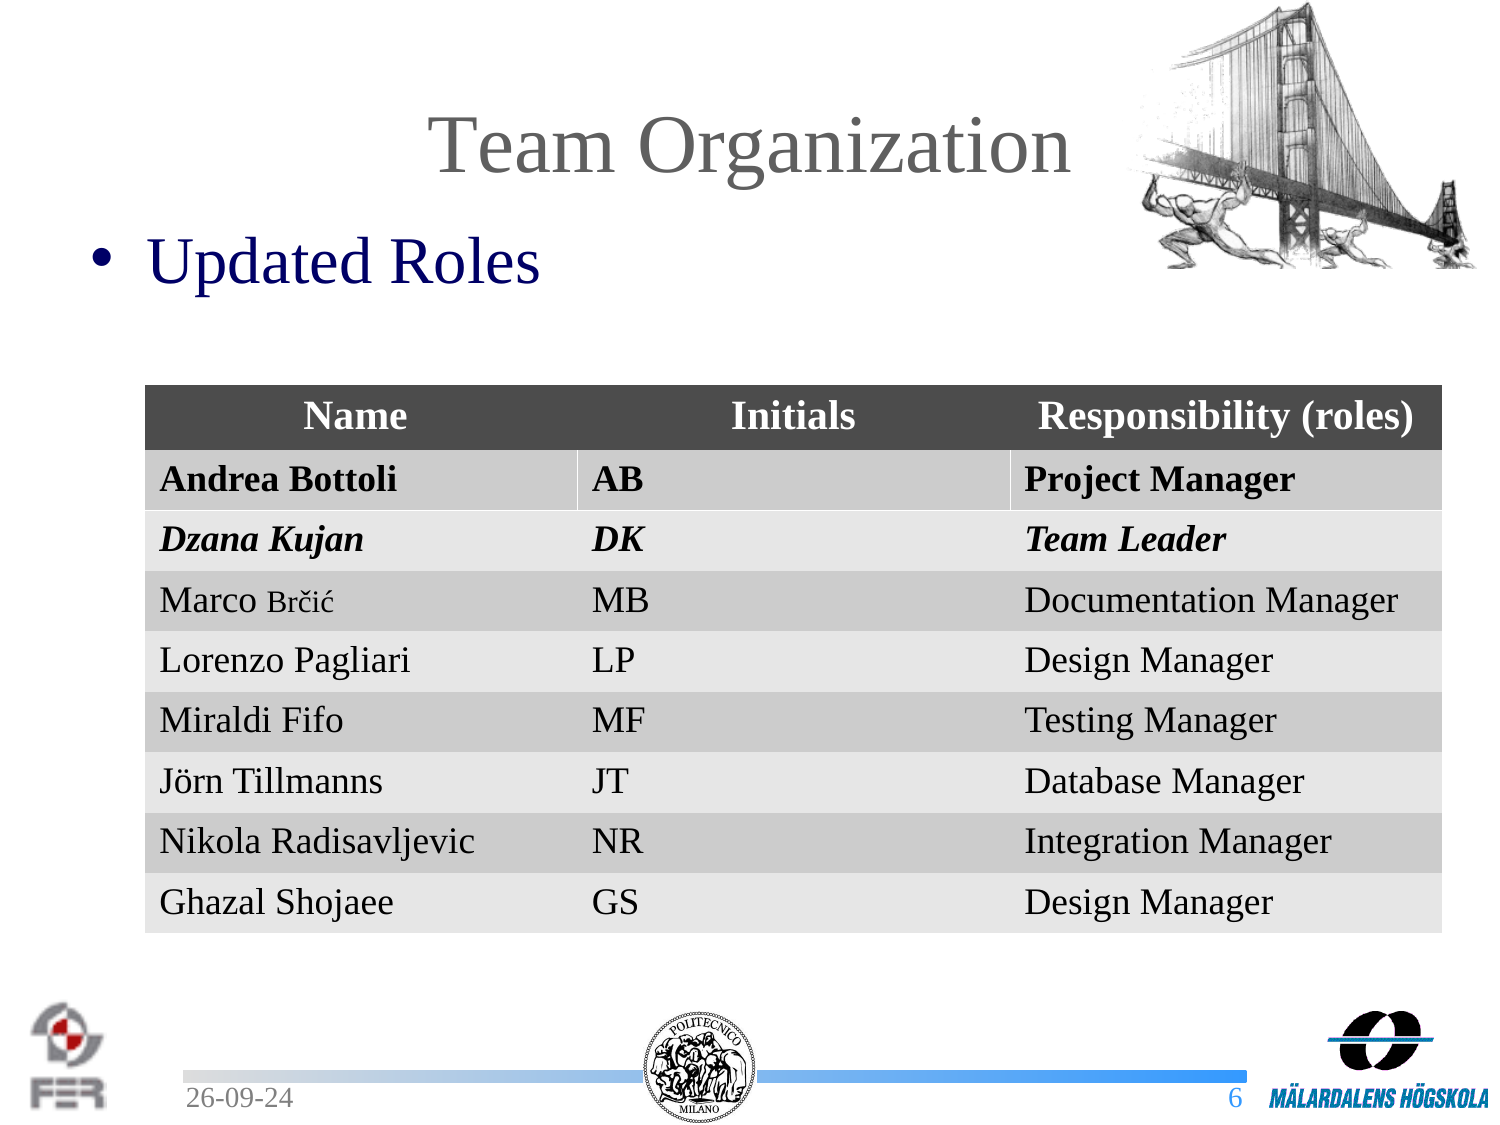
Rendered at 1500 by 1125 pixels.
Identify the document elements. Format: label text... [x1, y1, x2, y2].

table_header Name [145, 385, 577, 450]
table_cell MF [577, 692, 1010, 752]
text_box 13-11-06 [171, 1070, 396, 1114]
table_cell Integration Manager [1010, 813, 1442, 873]
picture [1454, 1091, 1459, 1108]
table_cell Marco Brčić [145, 571, 577, 631]
table_cell Nikola Radisavljevic [145, 813, 577, 873]
table_header Responsibility (roles) [1010, 385, 1442, 450]
picture [643, 1011, 757, 1123]
table_cell Team Leader [1010, 511, 1442, 571]
text_box <numero> [1186, 1070, 1258, 1114]
table_cell GS [577, 873, 1010, 933]
table_cell Testing Manager [1010, 692, 1442, 752]
list Updated Roles [75, 209, 1426, 952]
table_cell AB [578, 450, 1010, 510]
table_cell Ghazal Shojaee [145, 873, 577, 933]
table_cell Documentation Manager [1010, 571, 1442, 631]
title Team Organization [75, 45, 1122, 209]
table_cell Design Manager [1010, 873, 1442, 933]
table_cell MB [577, 571, 1010, 631]
table_cell Design Manager [1010, 631, 1442, 692]
table_cell DK [577, 511, 1010, 571]
table_cell Jörn Tillmanns [145, 752, 577, 813]
table_cell Lorenzo Pagliari [145, 631, 577, 692]
table_cell Andrea Bottoli [145, 450, 577, 510]
picture [1122, 0, 1477, 269]
picture [29, 987, 107, 1125]
table_cell Project Manager [1011, 450, 1442, 510]
picture [1368, 1093, 1374, 1104]
picture [1435, 1096, 1441, 1104]
table_header Initials [577, 385, 1010, 450]
table_cell JT [577, 752, 1010, 813]
table_cell Dzana Kujan [145, 511, 577, 571]
table_cell Database Manager [1010, 752, 1442, 813]
table_cell Miraldi Fifo [145, 692, 577, 752]
picture [1269, 1011, 1488, 1108]
table_cell LP [577, 631, 1010, 692]
table_cell NR [577, 813, 1010, 873]
